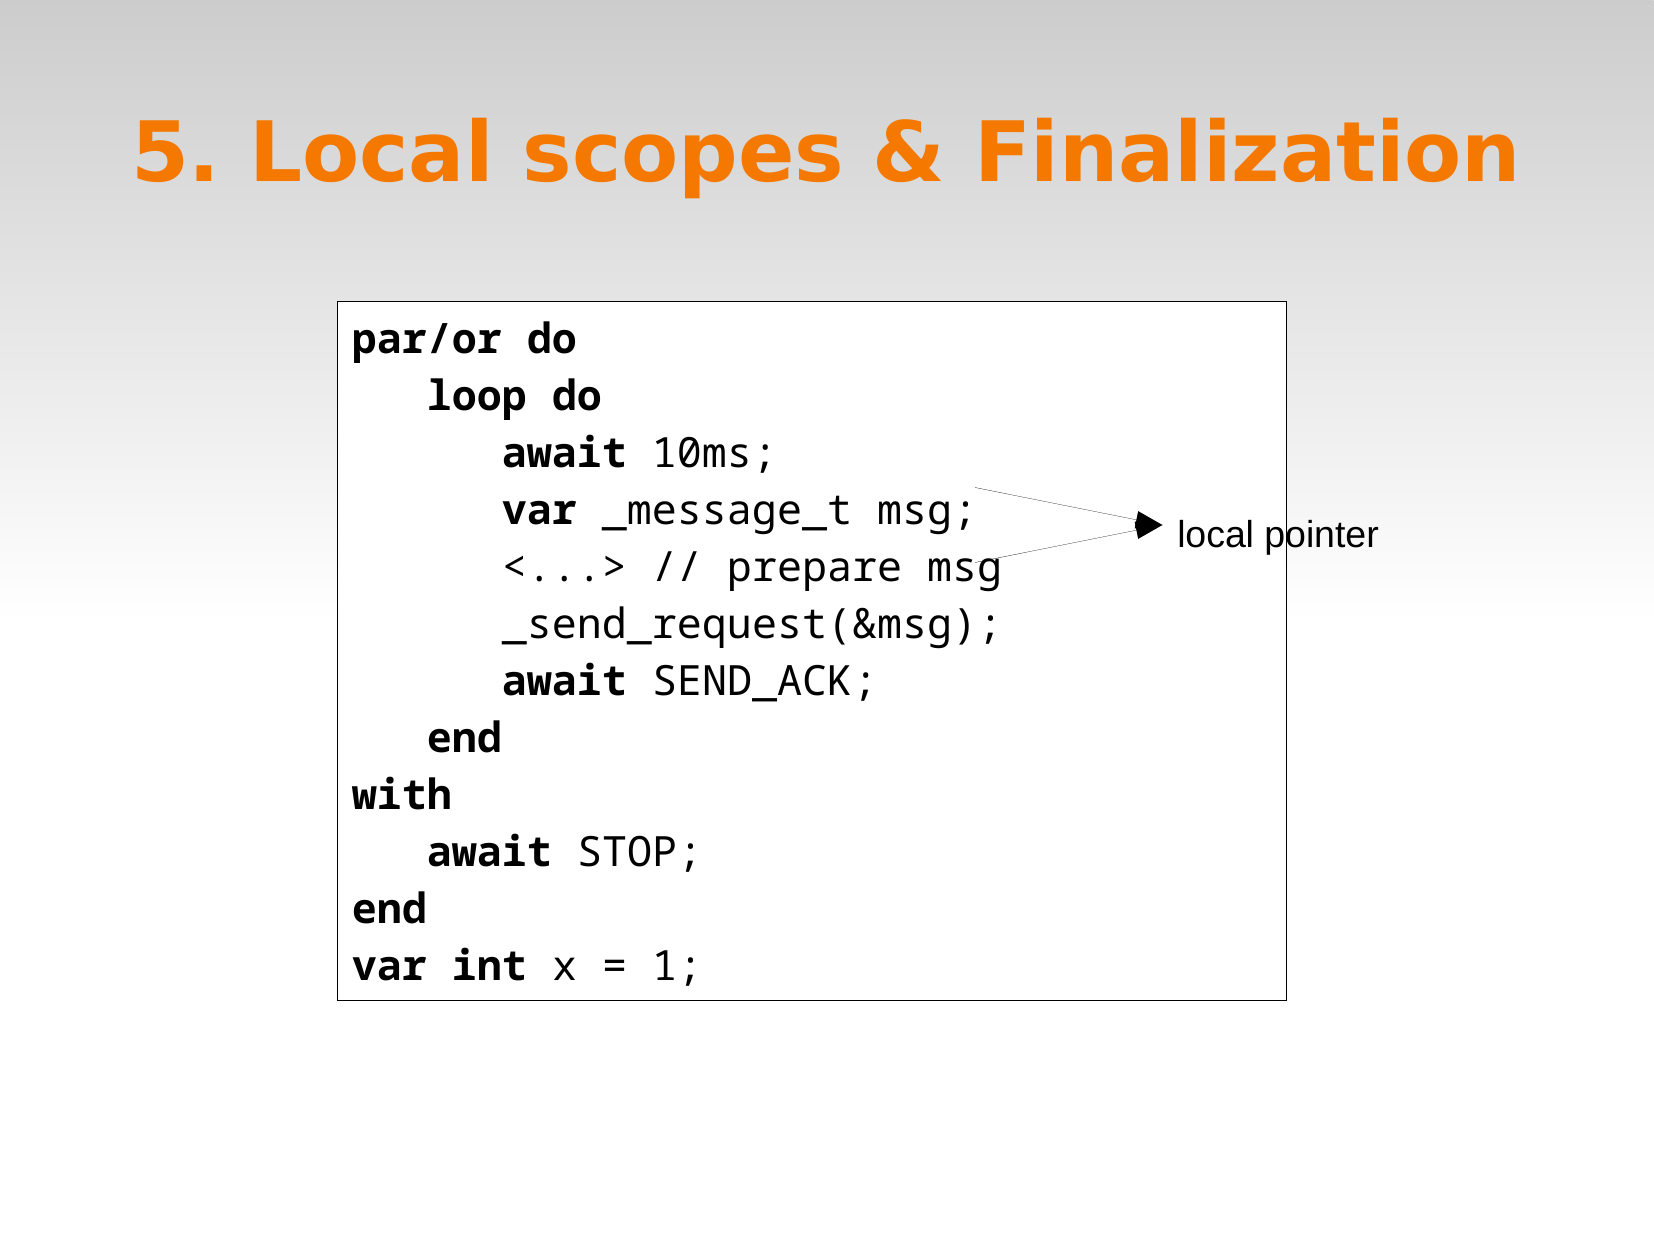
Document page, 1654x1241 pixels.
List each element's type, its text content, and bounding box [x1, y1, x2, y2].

title 5. Local scopes & Finalization [82, 49, 1571, 257]
text_box local pointer [1162, 505, 1394, 563]
text_box par/or do loop do await 10ms; var _message_t msg; <...> // prepare msg _send_request(&msg); await SEND_ACK; end with await STOP; end var int x = 1; [337, 301, 1287, 914]
